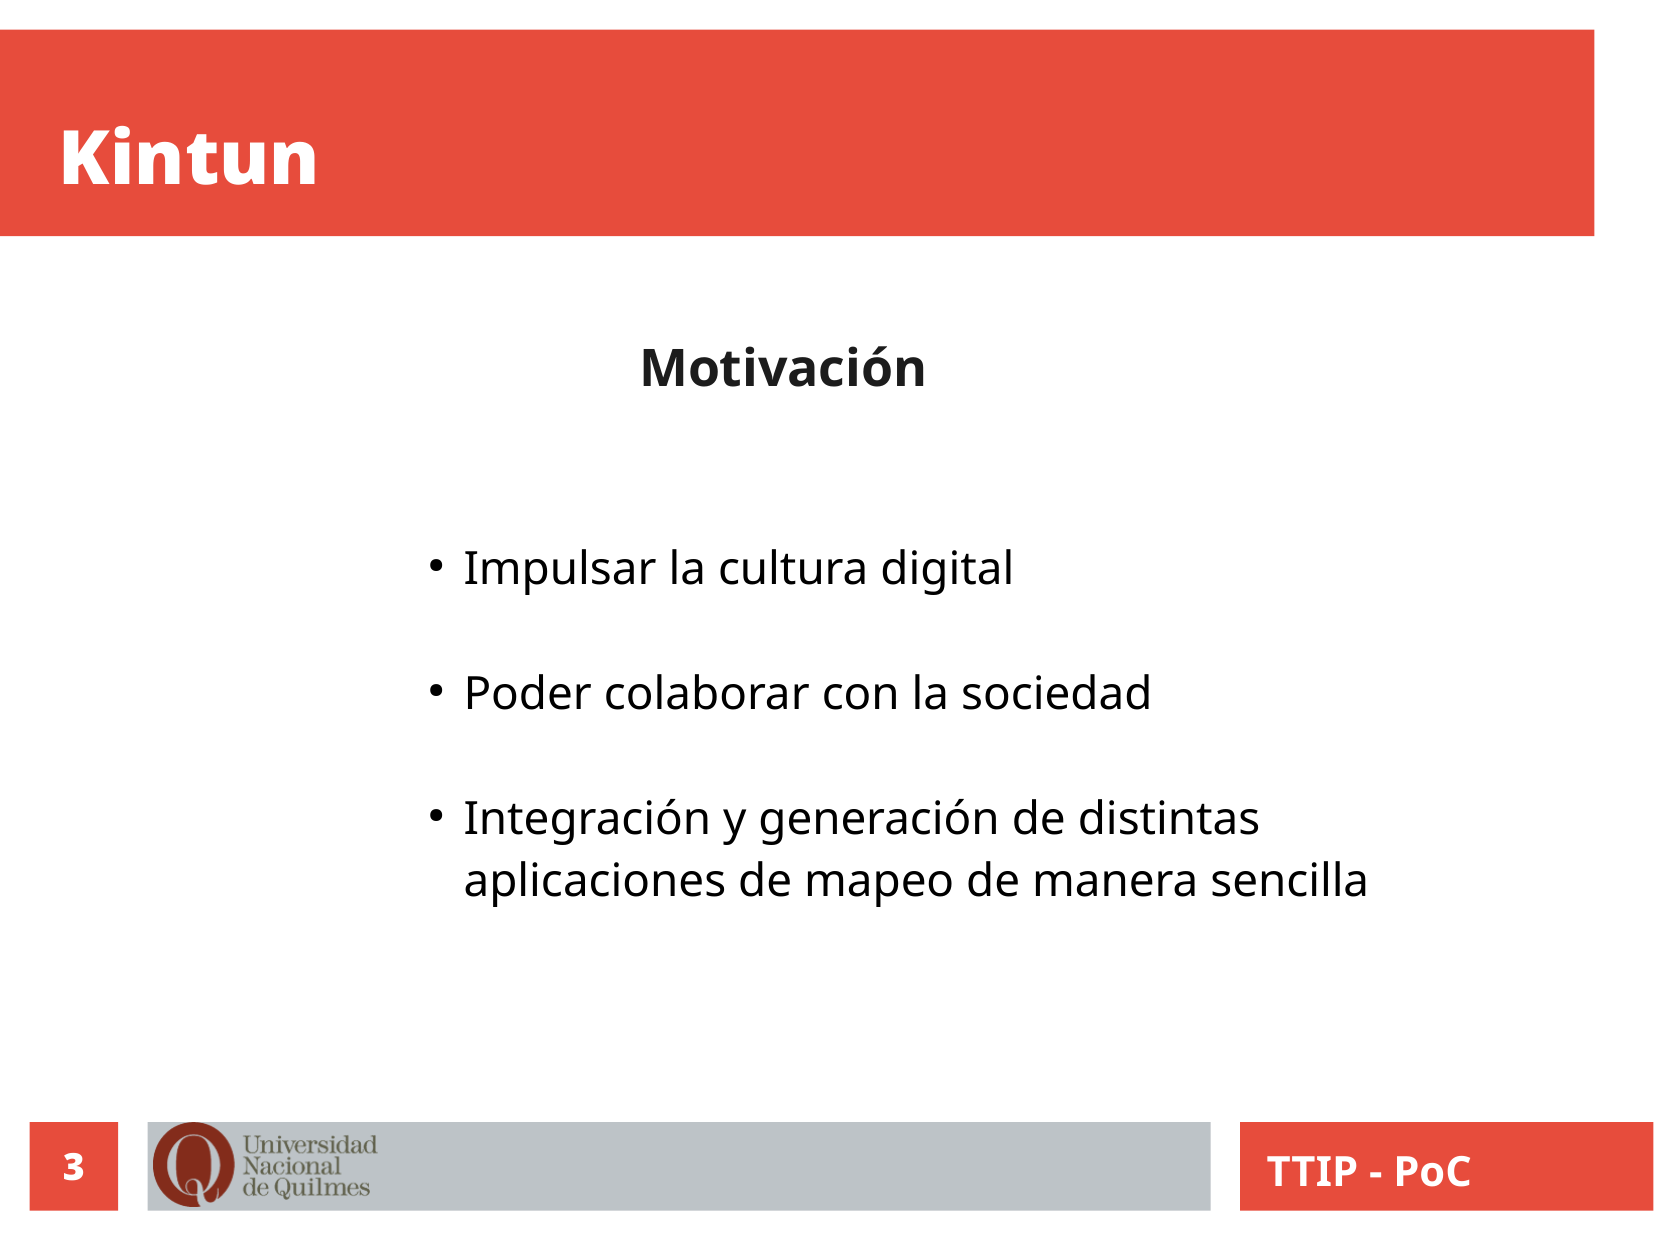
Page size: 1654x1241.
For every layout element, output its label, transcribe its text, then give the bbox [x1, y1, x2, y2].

text_box Impulsar la cultura digital Poder colaborar con la sociedad Integración y generación de distintas aplicaciones de mapeo de manera sencilla [413, 527, 1455, 921]
text_box TTIP - PoC [1251, 1133, 1548, 1200]
picture [153, 1122, 378, 1207]
list Motivación [639, 330, 1015, 402]
title Kintun [59, 59, 1595, 207]
